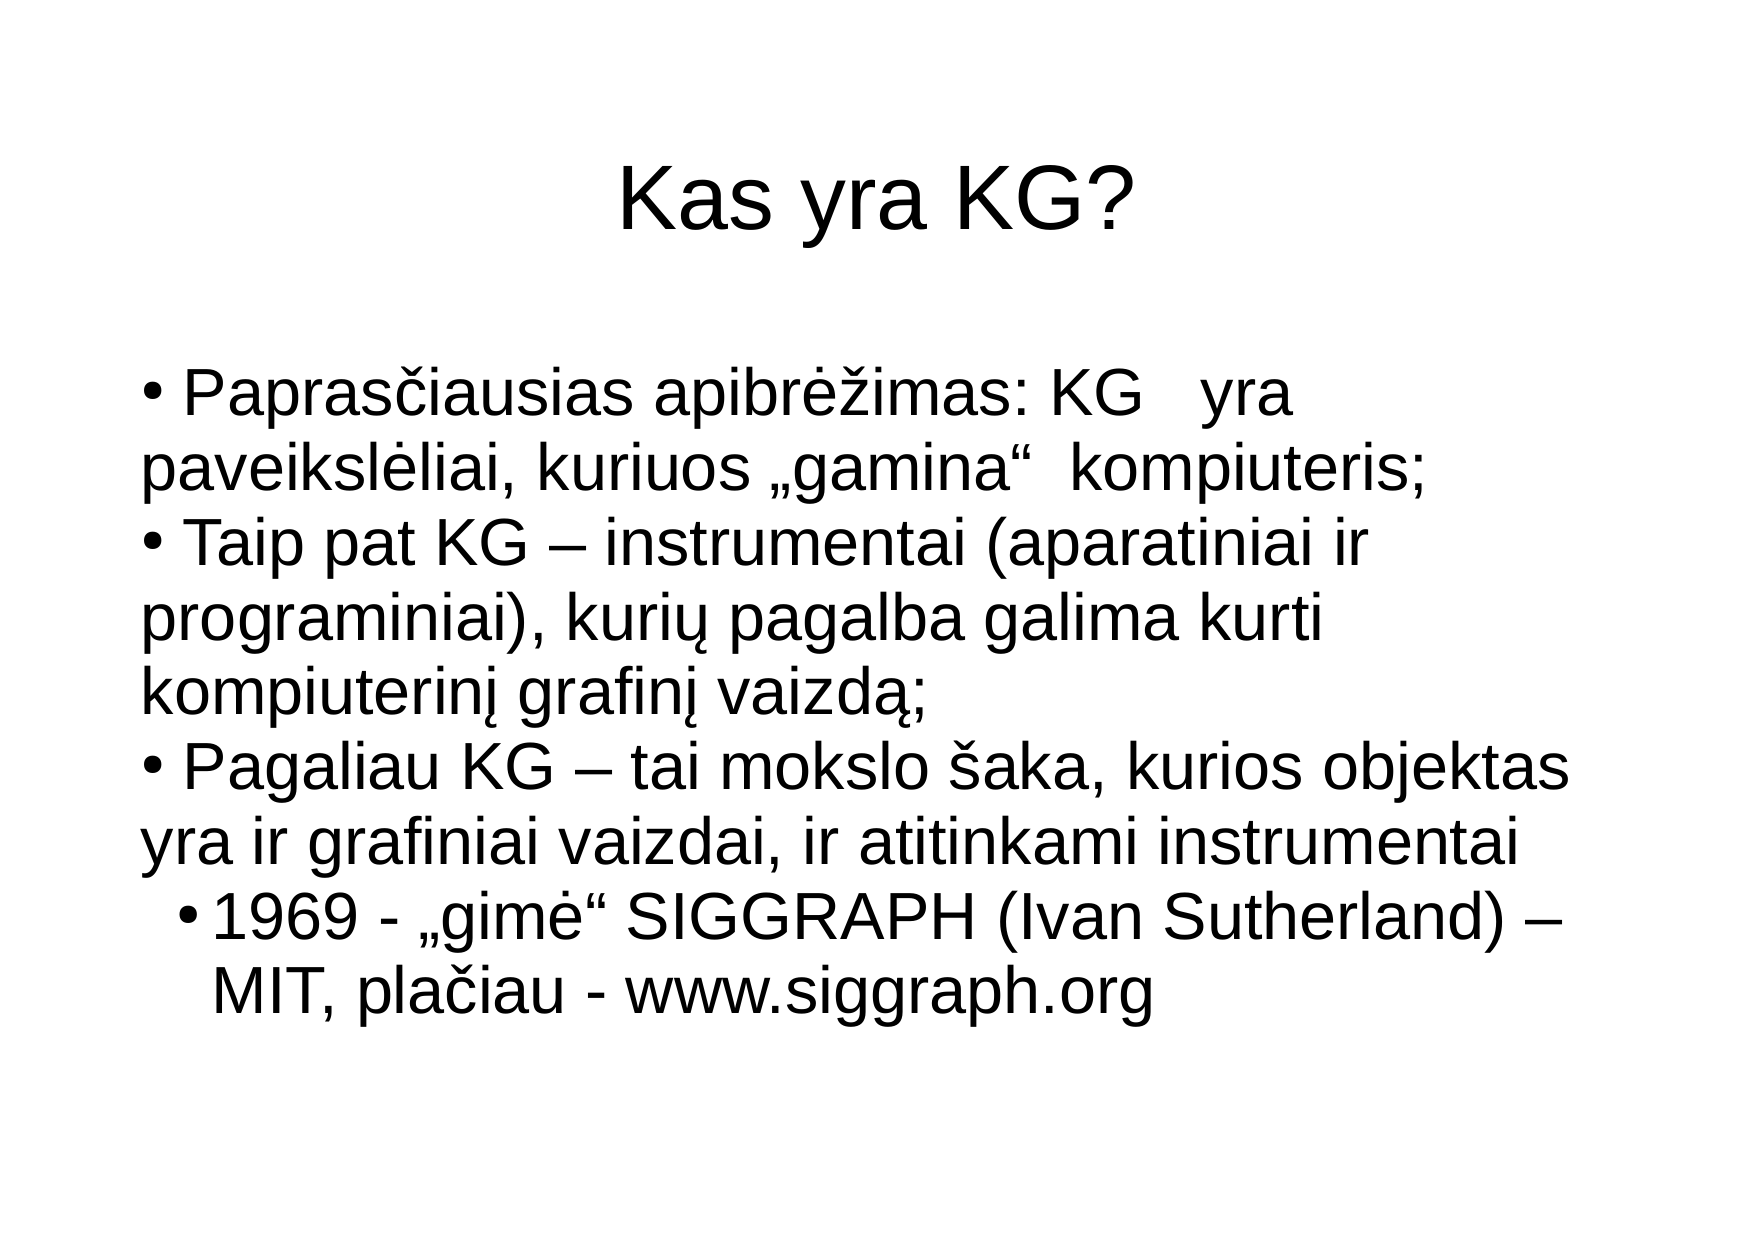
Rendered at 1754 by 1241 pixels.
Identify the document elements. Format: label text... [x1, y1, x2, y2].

title Kas yra KG? [140, 111, 1614, 284]
subtitle Paprasčiausias apibrėžimas: KG yra paveikslėliai, kuriuos „gamina“ kompiuteris; Taip pat KG – instrumentai (aparatiniai ir programiniai), kurių pagalba galima kurti kompiuterinį grafinį vaizdą; Pagaliau KG – tai mokslo šaka, kurios objektas yra ir grafiniai vaizdai, ir atitinkami instrumentai 1969 - „gimė“ SIGGRAPH (Ivan Sutherland) – MIT, plačiau - www.siggraph.org [140, 328, 1614, 1055]
